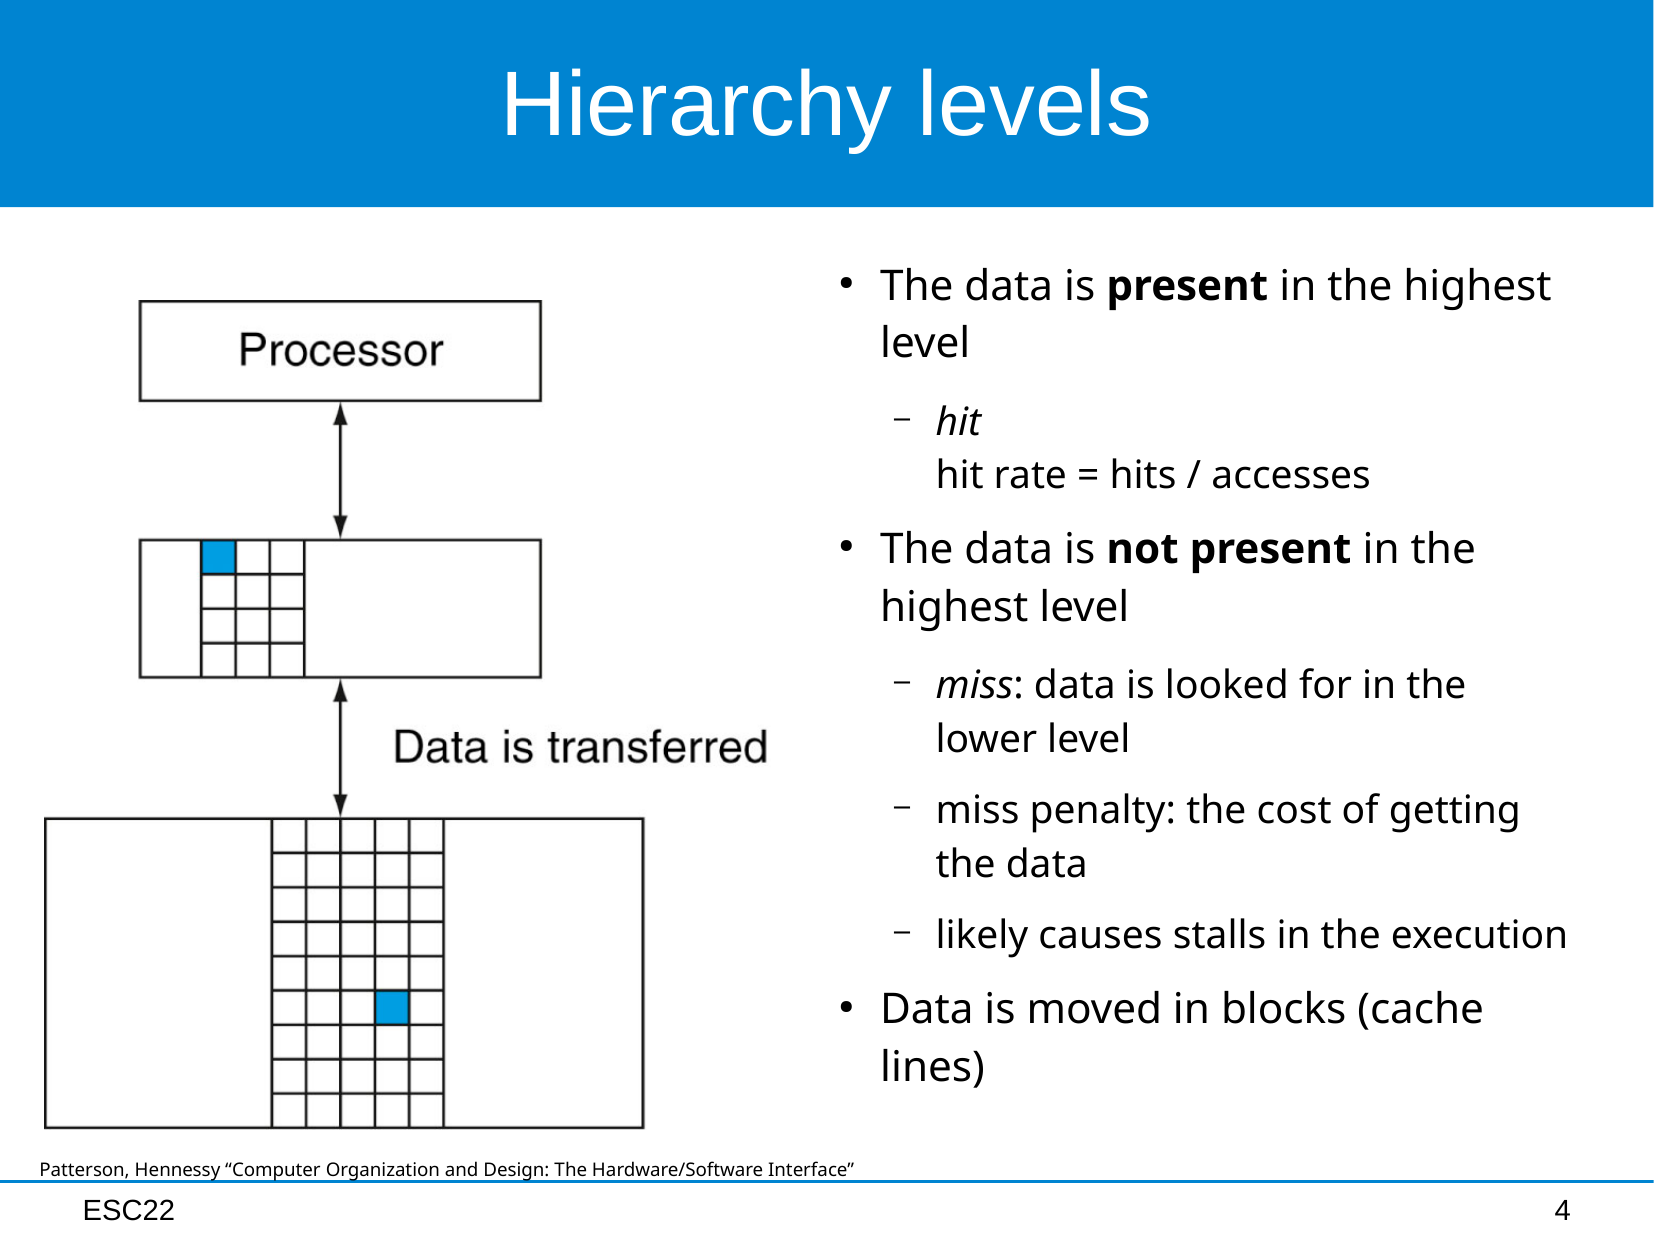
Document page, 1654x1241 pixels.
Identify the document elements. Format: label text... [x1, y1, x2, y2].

list The data is present in the highest level hit hit rate = hits / accesses The data is not present in the highest level miss: data is looked for in the lower level miss penalty: the cost of getting the data likely causes stalls in the execution Data is moved in blocks (cache lines) [825, 255, 1571, 1156]
title Hierarchy levels [0, 0, 1654, 208]
picture [44, 300, 771, 1130]
text_box Patterson, Hennessy “Computer Organization and Design: The Hardware/Software Interface” [24, 1149, 840, 1186]
